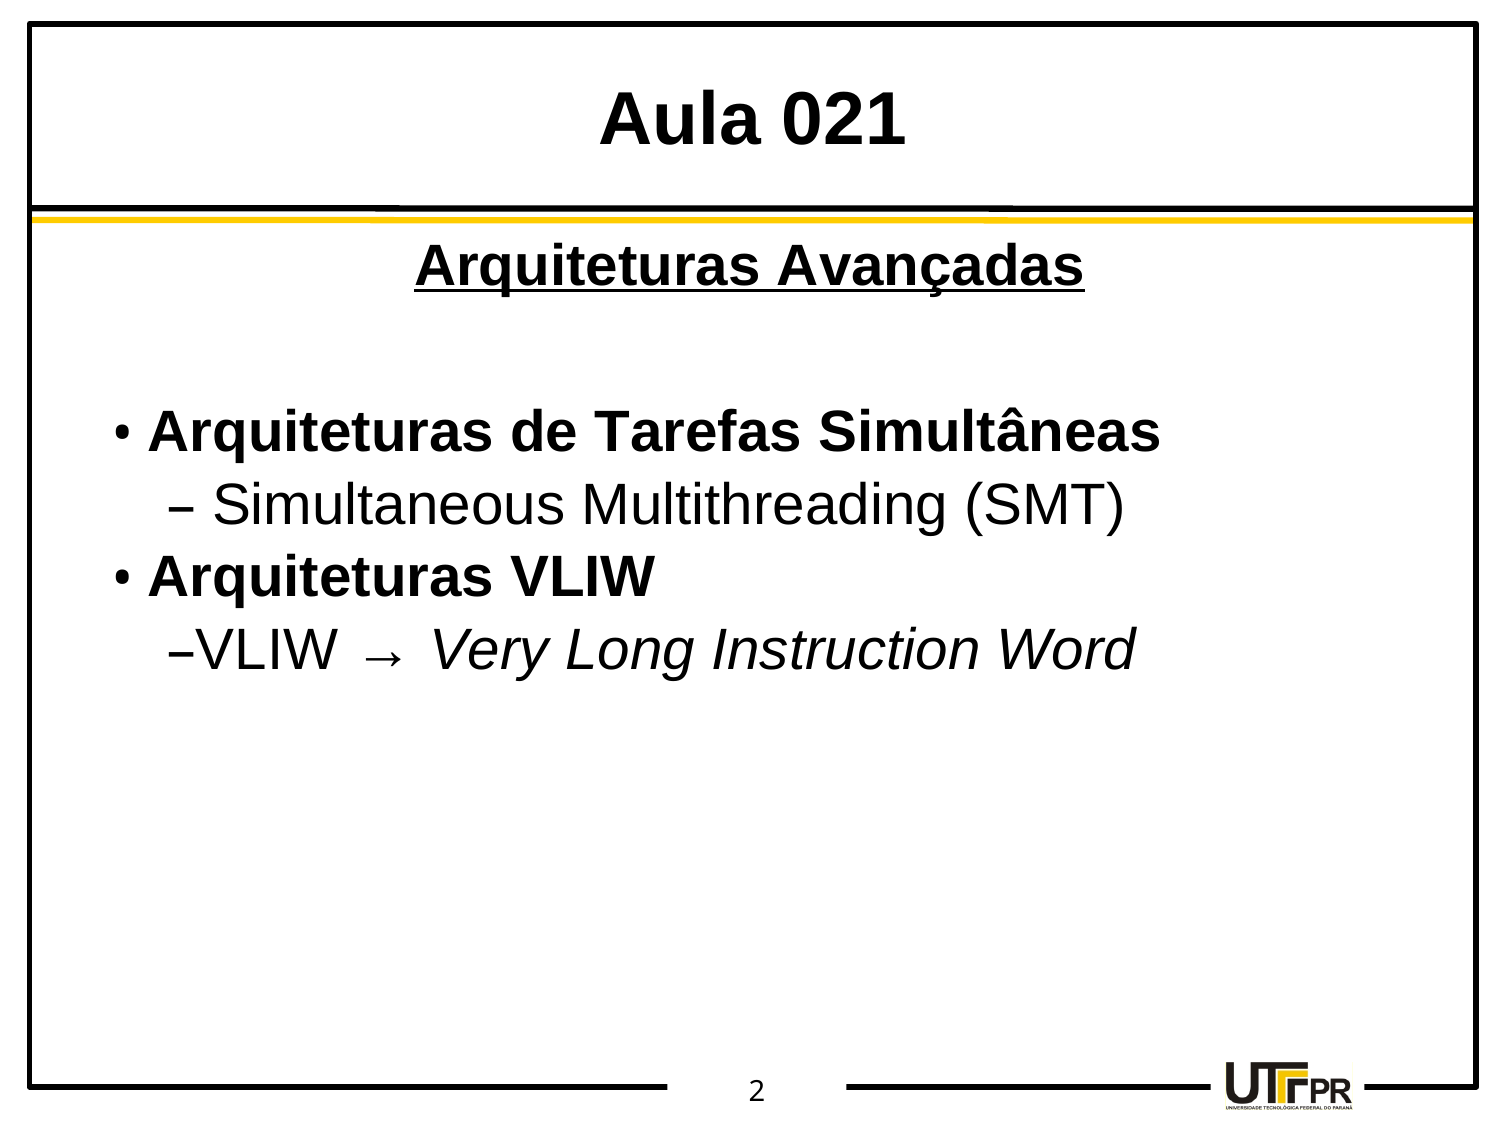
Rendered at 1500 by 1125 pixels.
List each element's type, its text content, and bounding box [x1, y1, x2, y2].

list Arquiteturas Avançadas Arquiteturas de Tarefas Simultâneas Simultaneous Multithreading (SMT) Arquiteturas VLIW VLIW → Very Long Instruction Word [41, 231, 1459, 1024]
title Aula 021 [29, 47, 1477, 195]
picture [1225, 1062, 1353, 1110]
